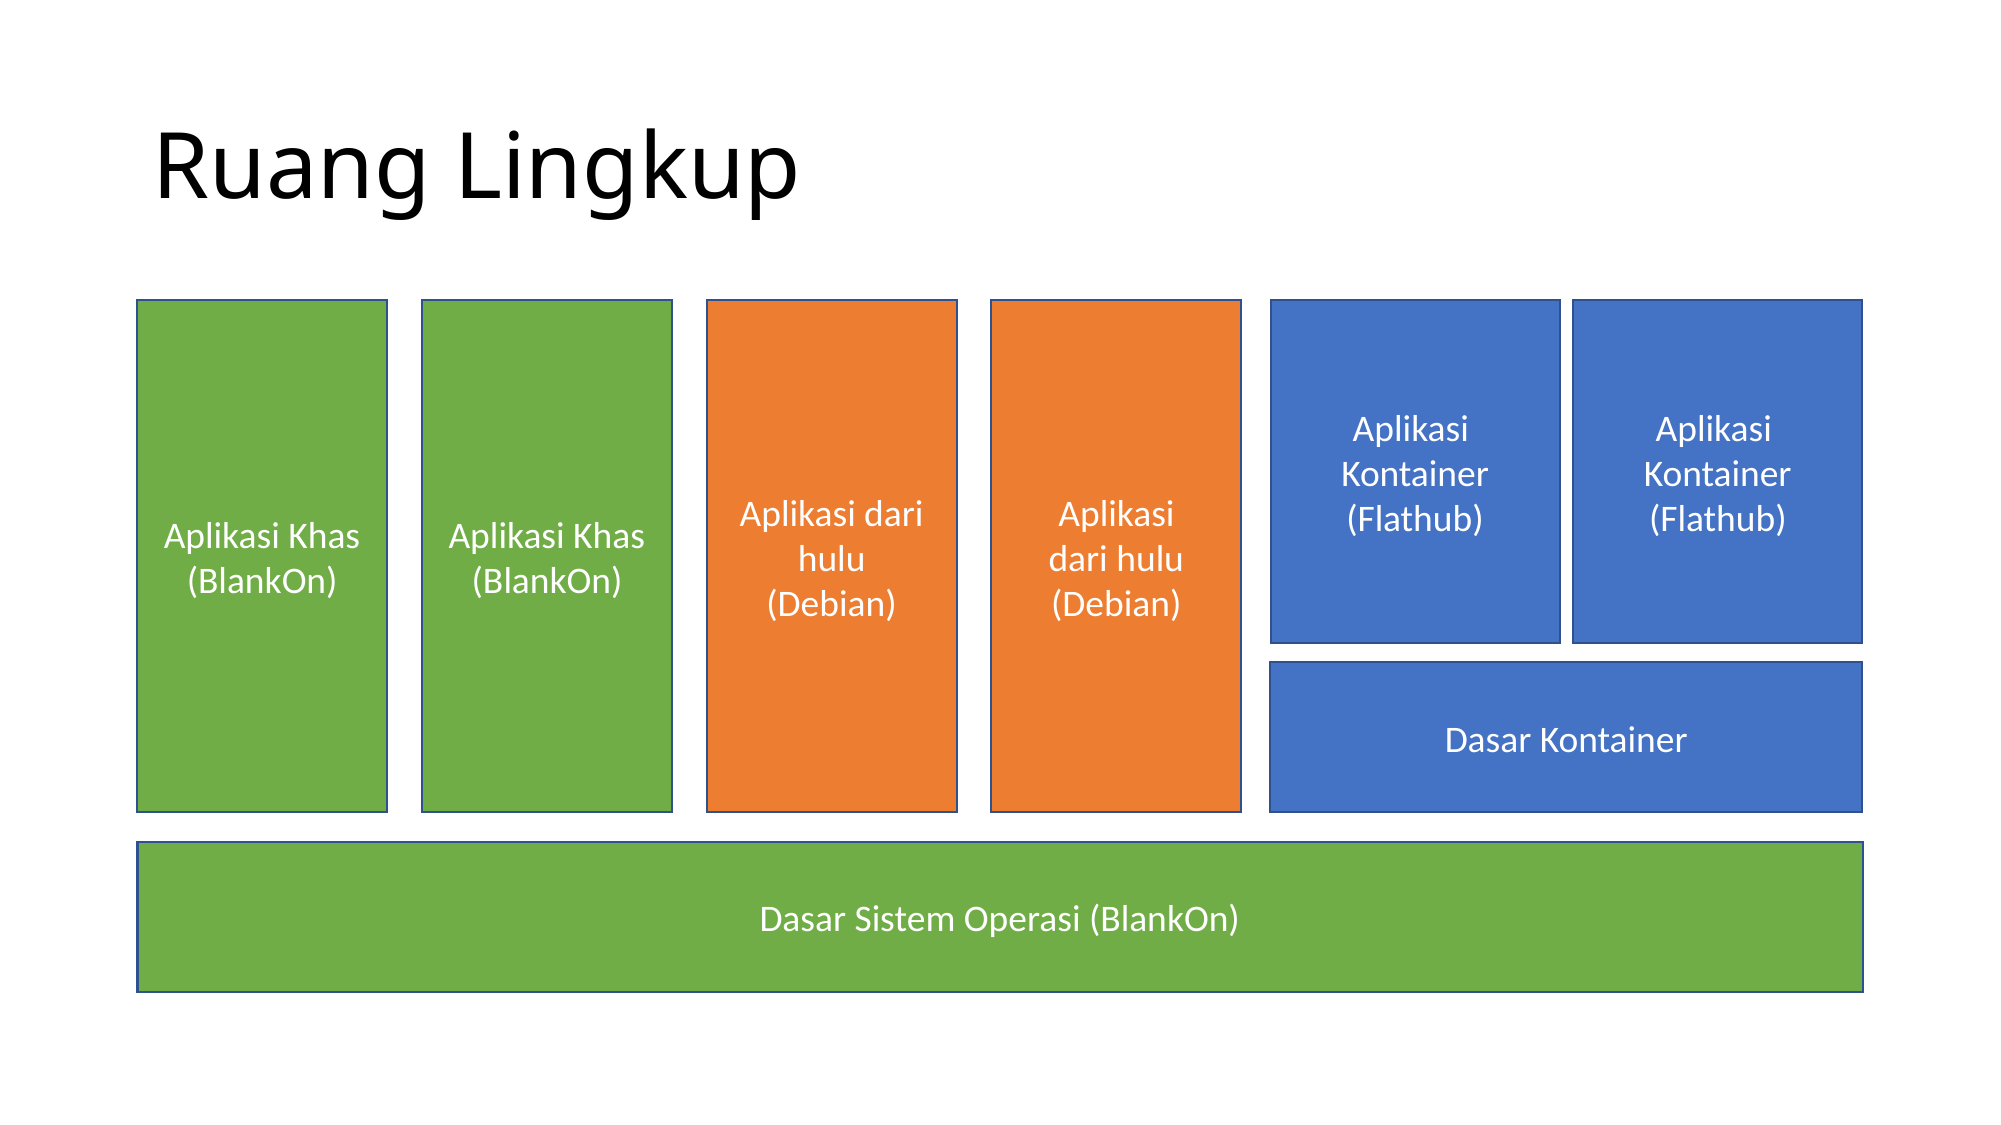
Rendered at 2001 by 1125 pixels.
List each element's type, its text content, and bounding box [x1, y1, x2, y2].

text_box Aplikasi dari hulu (Debian) [707, 300, 957, 812]
text_box Aplikasi Kontainer (Flathub) [1271, 300, 1560, 643]
text_box Aplikasi Kontainer (Flathub) [1573, 300, 1862, 643]
text_box Dasar Sistem Operasi (BlankOn) [137, 842, 1863, 992]
text_box Aplikasi dari hulu (Debian) [991, 300, 1241, 812]
text_box Aplikasi Khas (BlankOn) [137, 300, 387, 812]
text_box Dasar Kontainer [1270, 662, 1862, 812]
title Ruang Lingkup [137, 59, 1863, 278]
text_box Aplikasi Khas (BlankOn) [422, 300, 672, 812]
